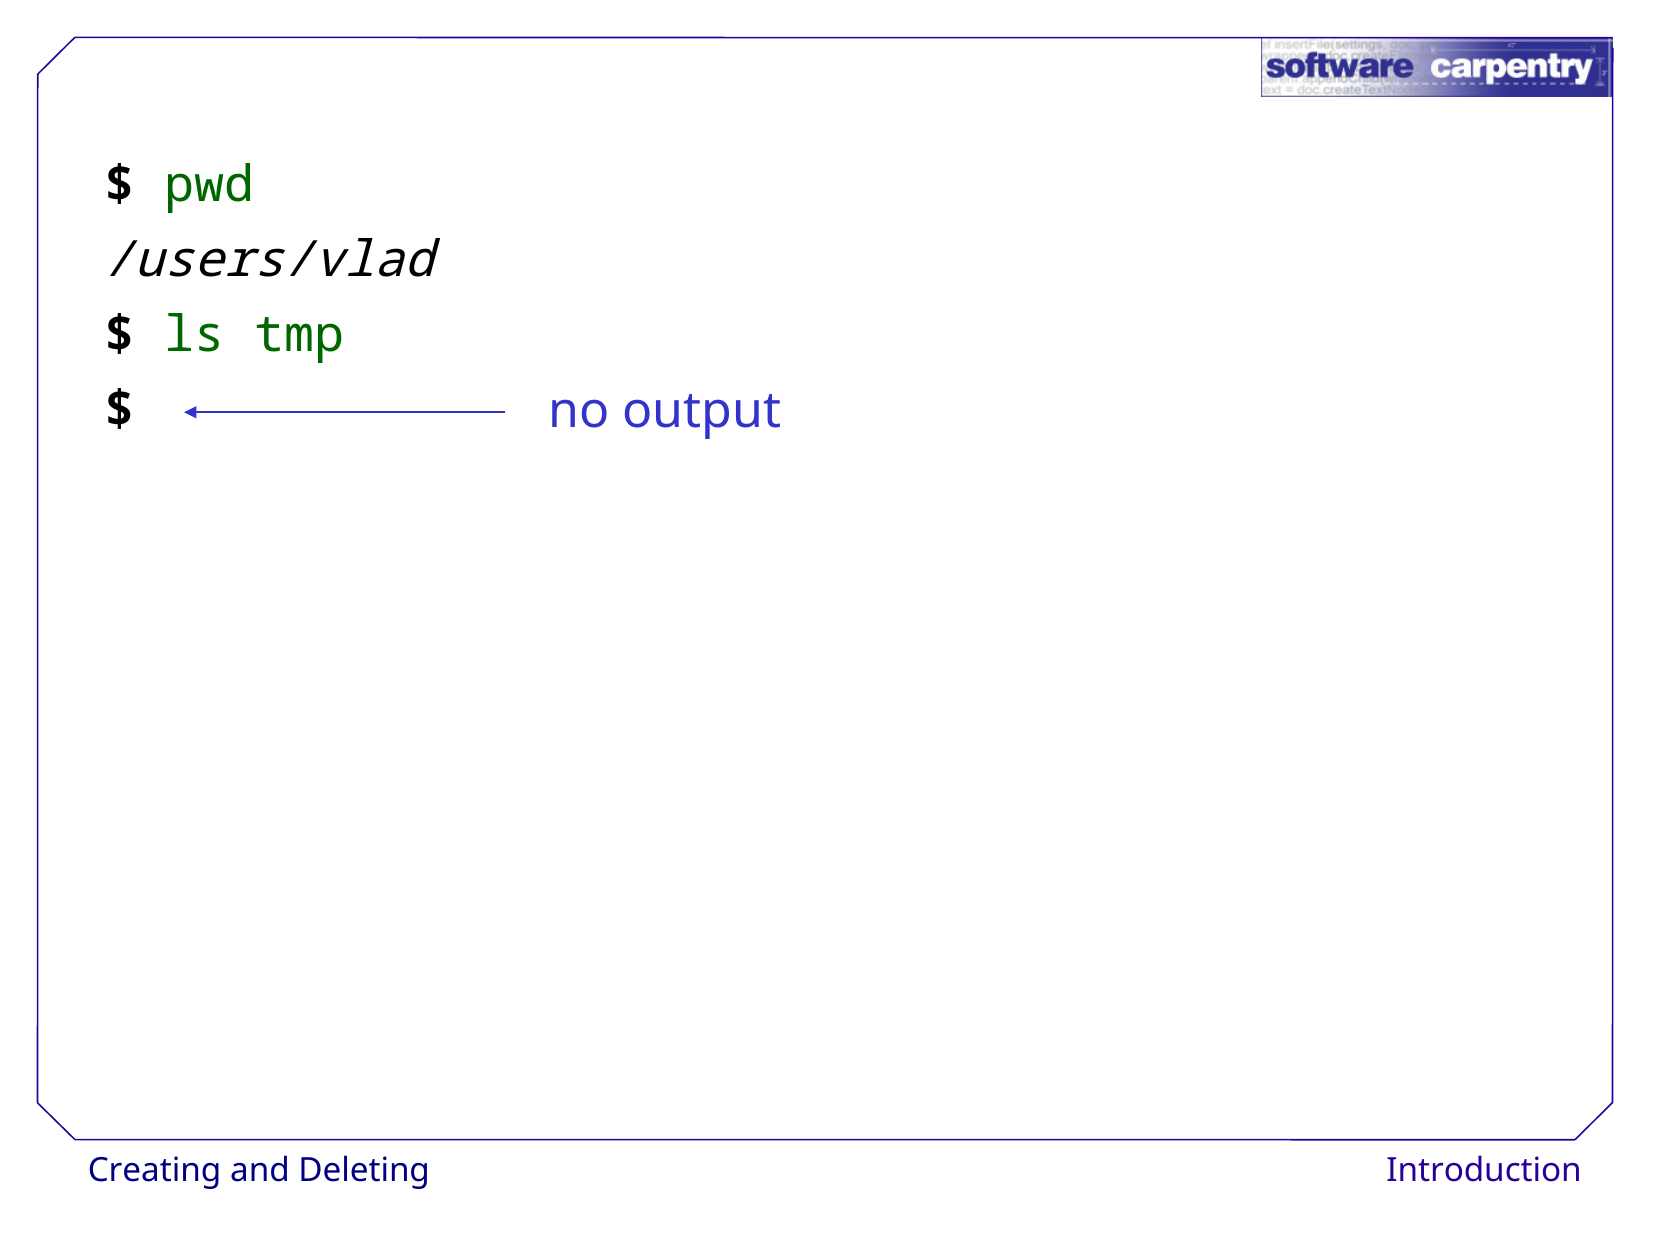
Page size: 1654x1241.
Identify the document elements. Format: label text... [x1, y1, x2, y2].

text_box $ pwd /users/vlad $ ls tmp $ [89, 128, 1512, 1037]
text_box no output [533, 355, 1016, 460]
picture [1261, 39, 1613, 97]
